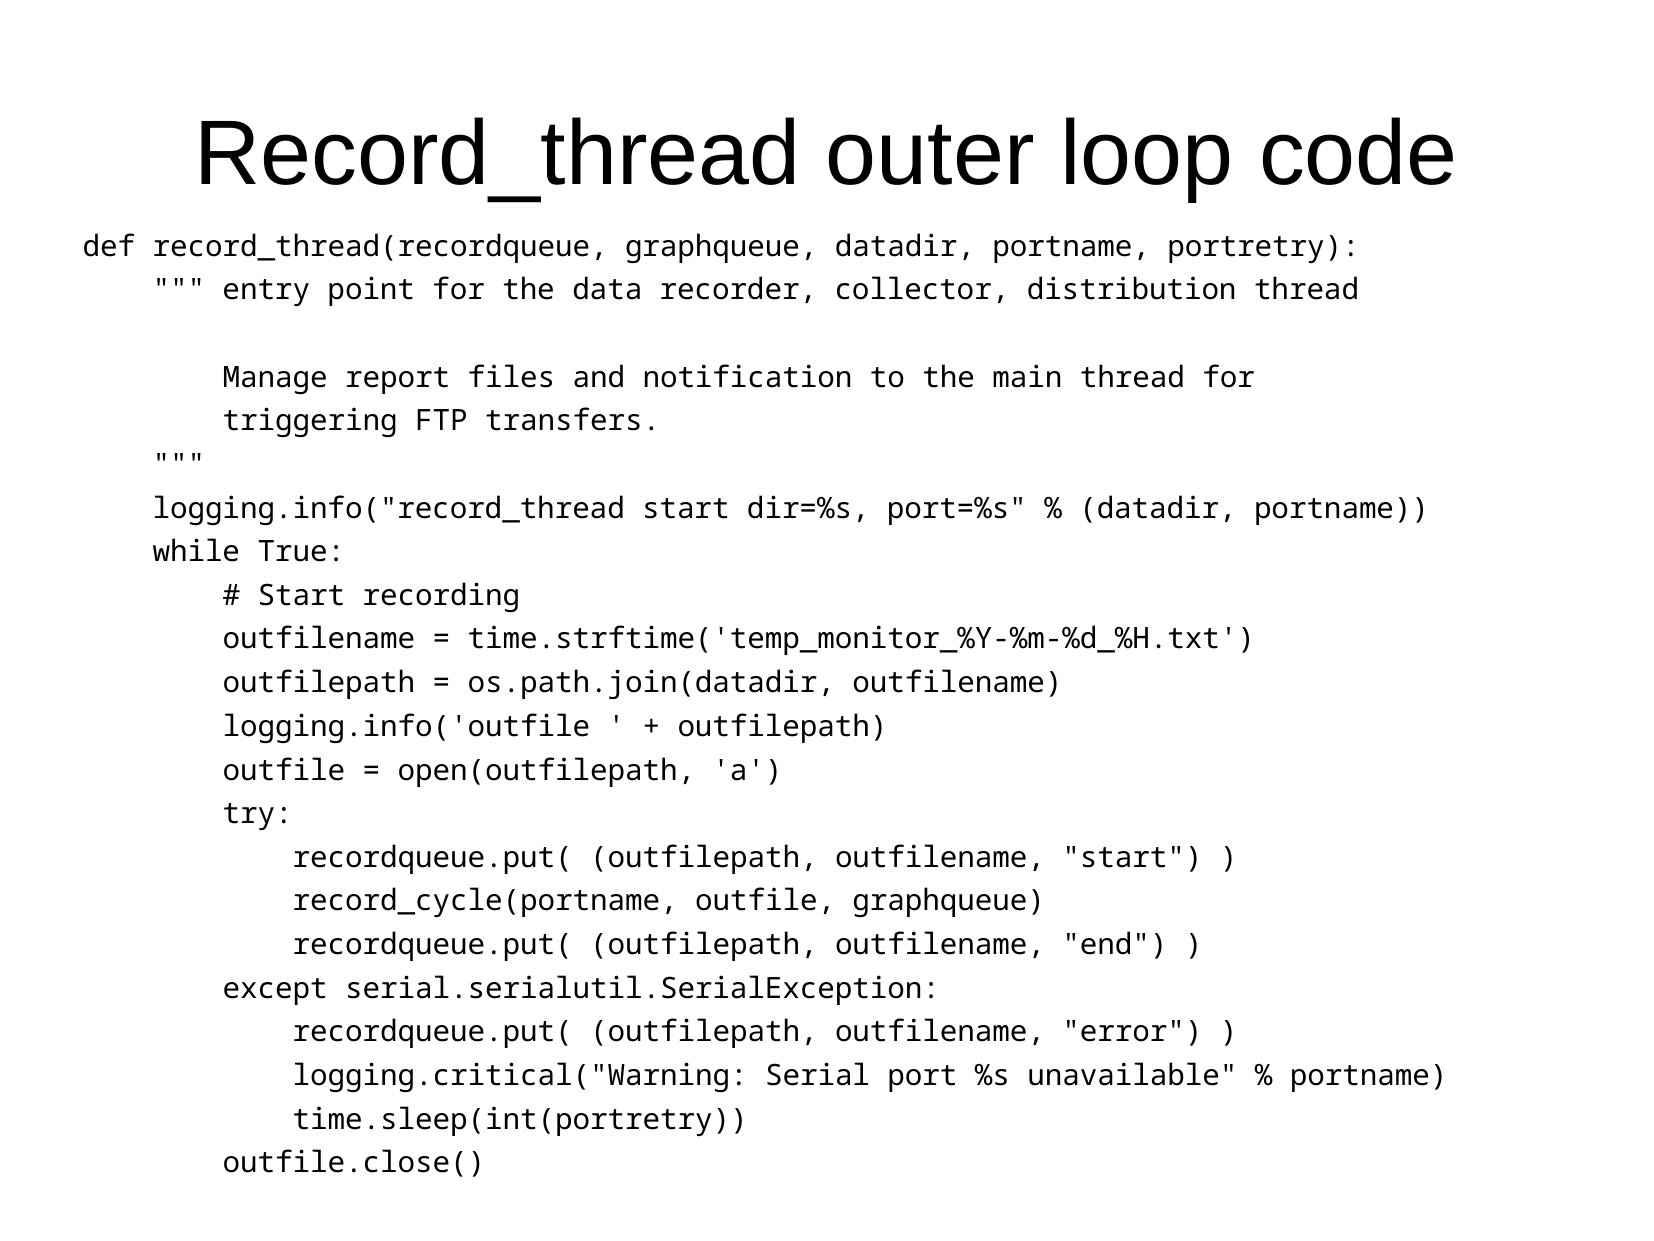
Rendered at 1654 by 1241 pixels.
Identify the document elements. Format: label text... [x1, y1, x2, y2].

list def record_thread(recordqueue, graphqueue, datadir, portname, portretry): """ entry point for the data recorder, collector, distribution thread Manage report files and notification to the main thread for triggering FTP transfers. """ logging.info("record_thread start dir=%s, port=%s" % (datadir, portname)) while True: # Start recording outfilename = time.strftime('temp_monitor_%Y-%m-%d_%H.txt') outfilepath = os.path.join(datadir, outfilename) logging.info('outfile ' + outfilepath) outfile = open(outfilepath, 'a') try: recordqueue.put( (outfilepath, outfilename, "start") ) record_cycle(portname, outfile, graphqueue) recordqueue.put( (outfilepath, outfilename, "end") ) except serial.serialutil.SerialException: recordqueue.put( (outfilepath, outfilename, "error") ) logging.critical("Warning: Serial port %s unavailable" % portname) time.sleep(int(portretry)) outfile.close() [82, 225, 1571, 1186]
title Record_thread outer loop code [82, 49, 1571, 225]
